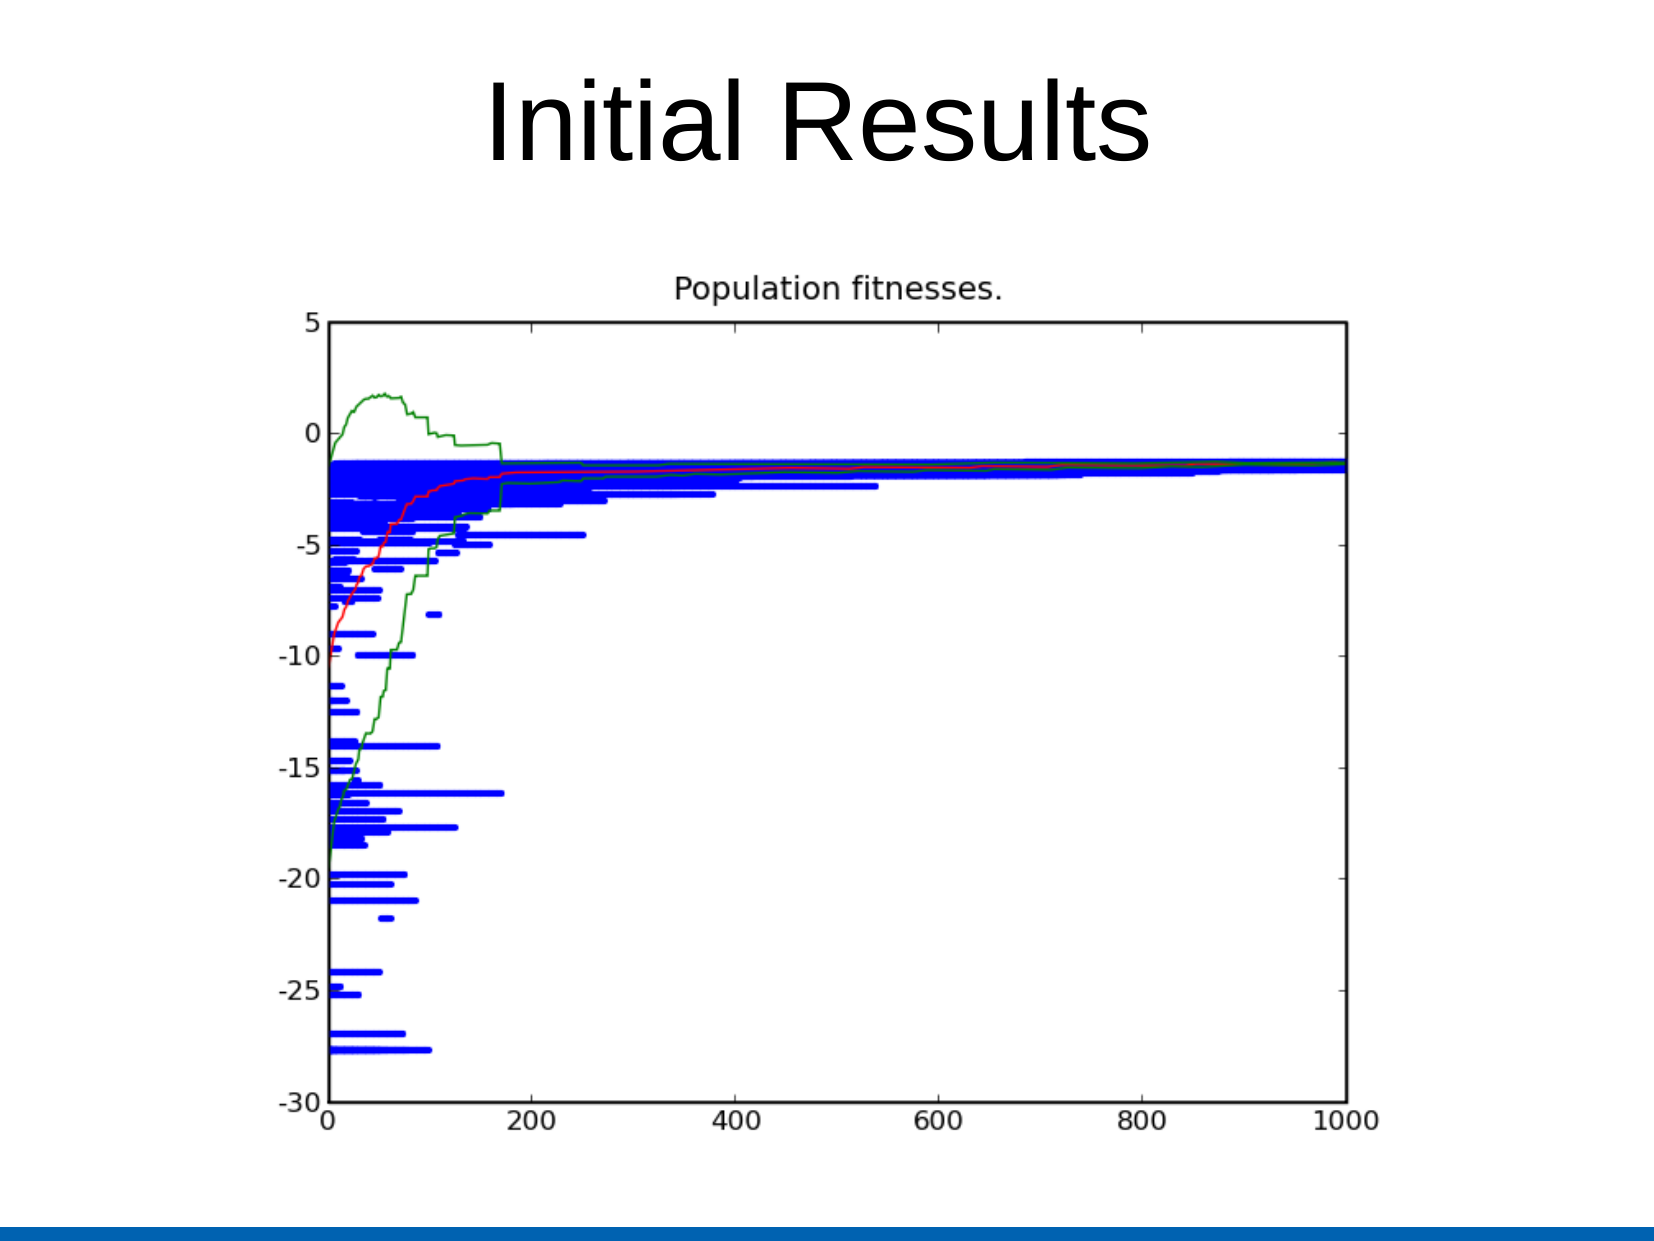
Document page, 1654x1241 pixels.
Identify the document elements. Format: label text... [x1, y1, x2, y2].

picture [165, 225, 1478, 1201]
title Initial Results [112, 17, 1525, 226]
